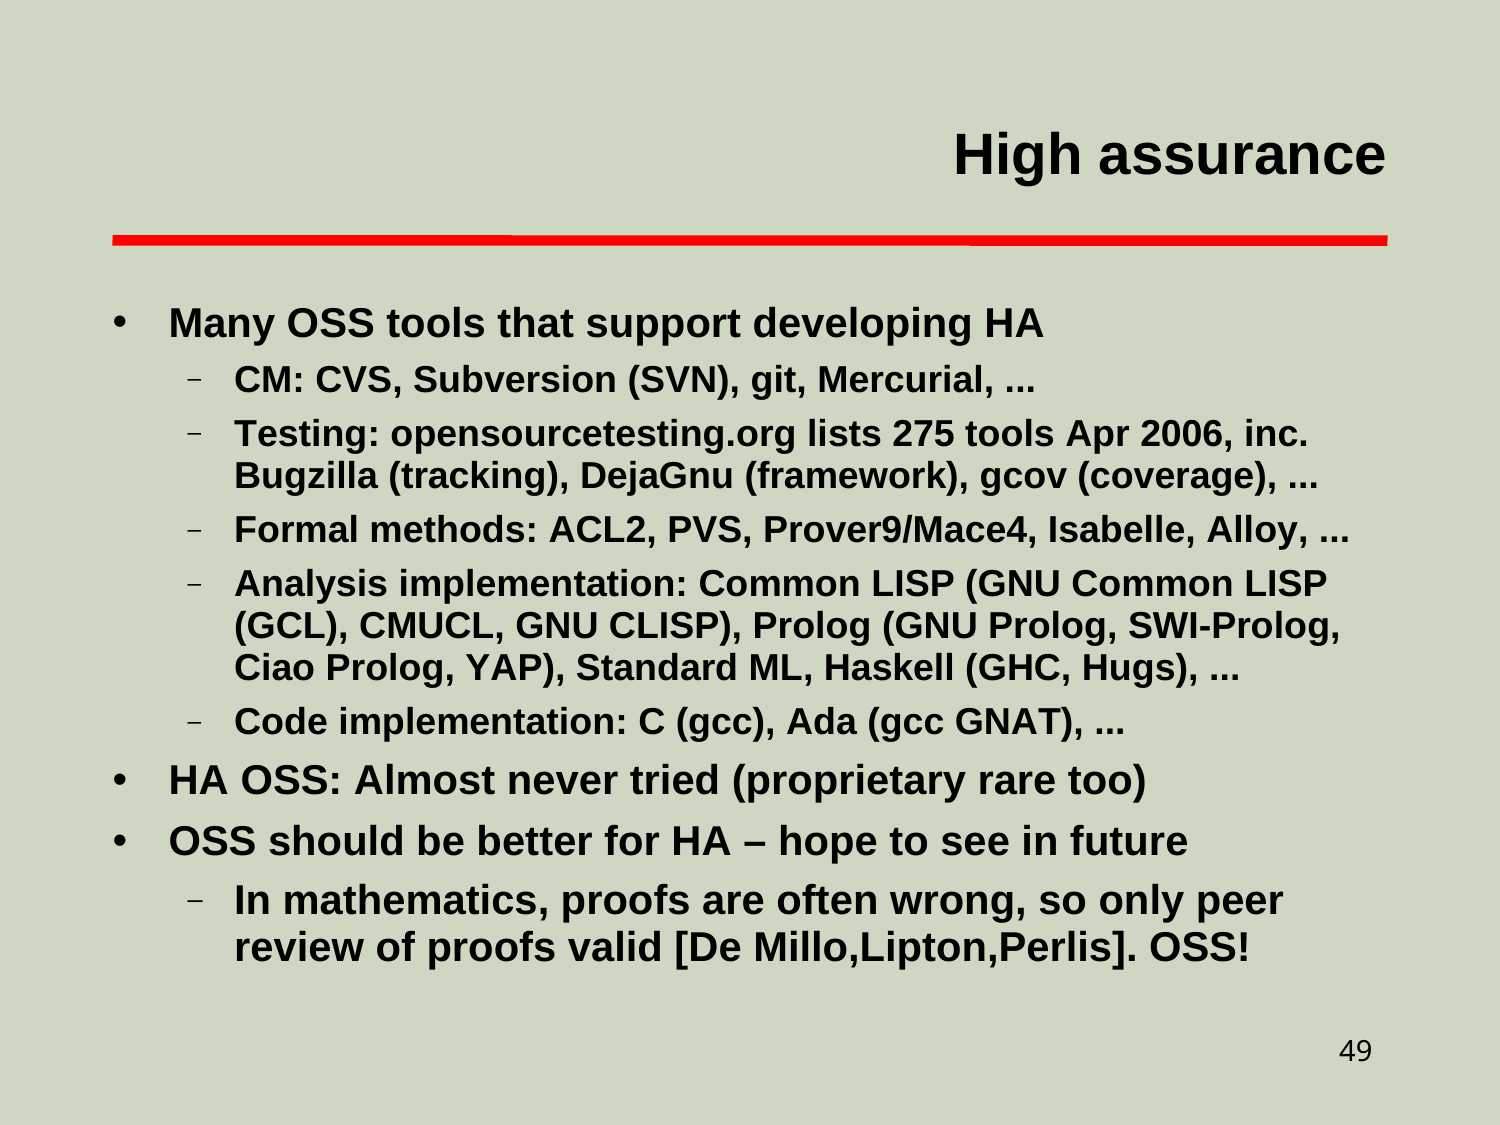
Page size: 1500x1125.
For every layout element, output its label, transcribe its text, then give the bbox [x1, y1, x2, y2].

title High assurance [337, 85, 1388, 224]
list Many OSS tools that support developing HA CM: CVS, Subversion (SVN), git, Mercurial, ... Testing: opensourcetesting.org lists 275 tools Apr 2006, inc. Bugzilla (tracking), DejaGnu (framework), gcov (coverage), ... Formal methods: ACL2, PVS, Prover9/Mace4, Isabelle, Alloy, ... Analysis implementation: Common LISP (GNU Common LISP (GCL), CMUCL, GNU CLISP), Prolog (GNU Prolog, SWI-Prolog, Ciao Prolog, YAP), Standard ML, Haskell (GHC, Hugs), ... Code implementation: C (gcc), Ada (gcc GNAT), ... HA OSS: Almost never tried (proprietary rare too) OSS should be better for HA – hope to see in future In mathematics, proofs are often wrong, so only peer review of proofs valid [De Millo,Lipton,Perlis]. OSS! [112, 299, 1388, 1111]
